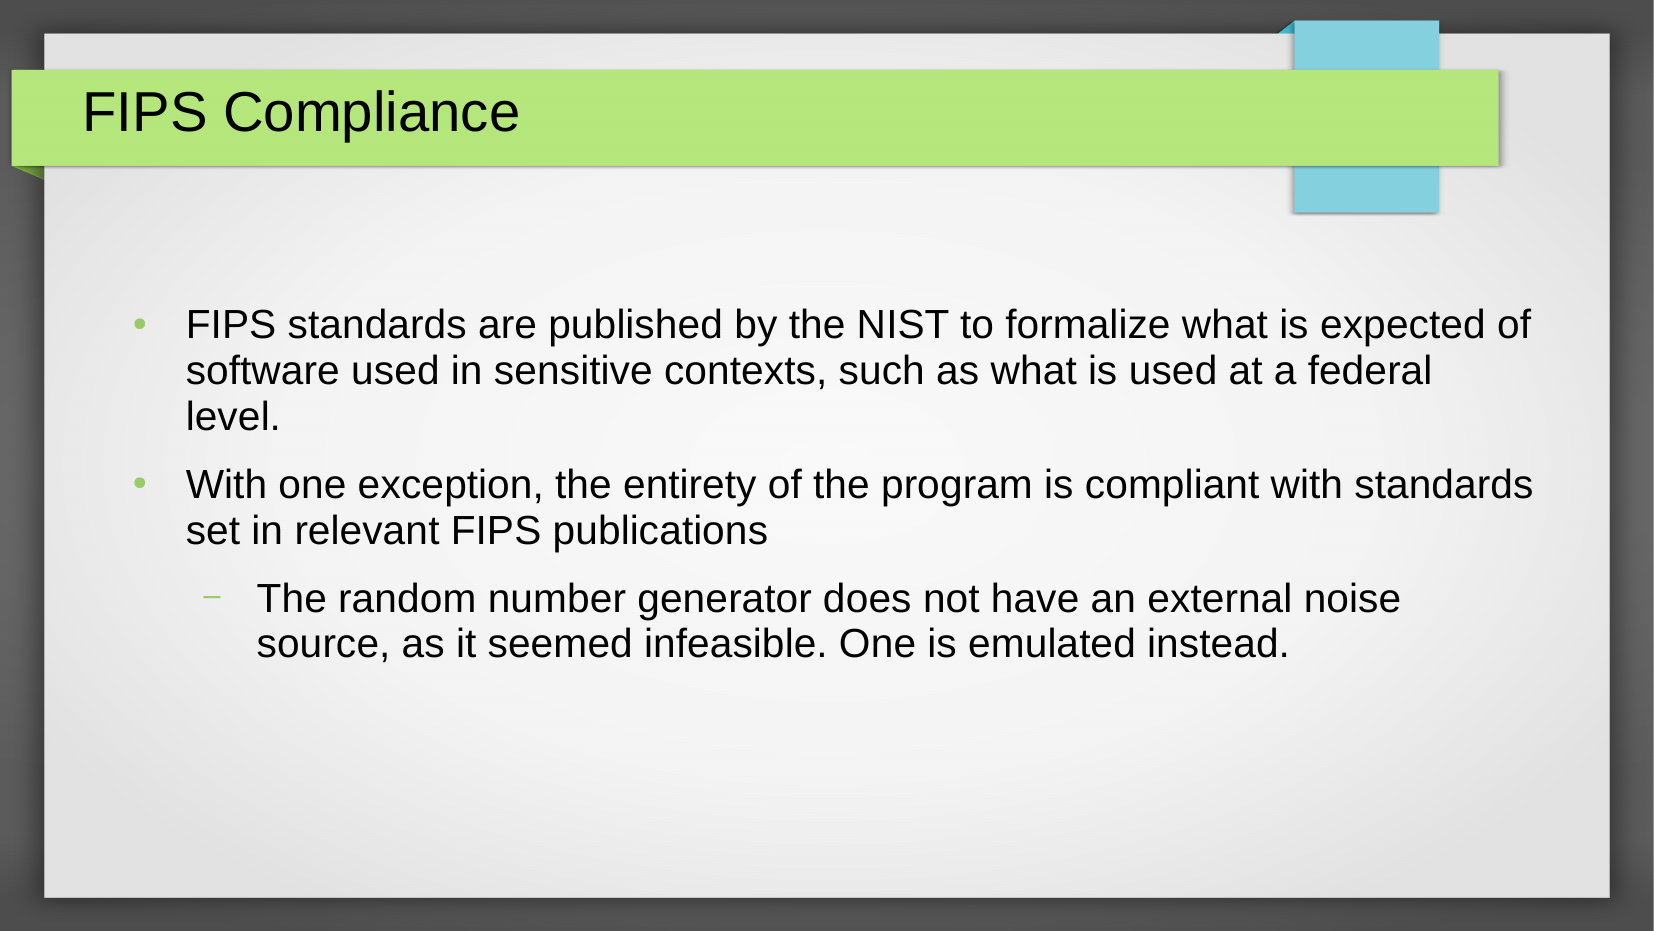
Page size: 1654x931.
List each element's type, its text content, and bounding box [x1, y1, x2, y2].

list FIPS standards are published by the NIST to formalize what is expected of software used in sensitive contexts, such as what is used at a federal level. With one exception, the entirety of the program is compliant with standards set in relevant FIPS publications The random number generator does not have an external noise source, as it seemed infeasible. One is emulated instead. [114, 302, 1539, 931]
picture [0, 0, 1654, 931]
title FIPS Compliance [82, 35, 1235, 189]
